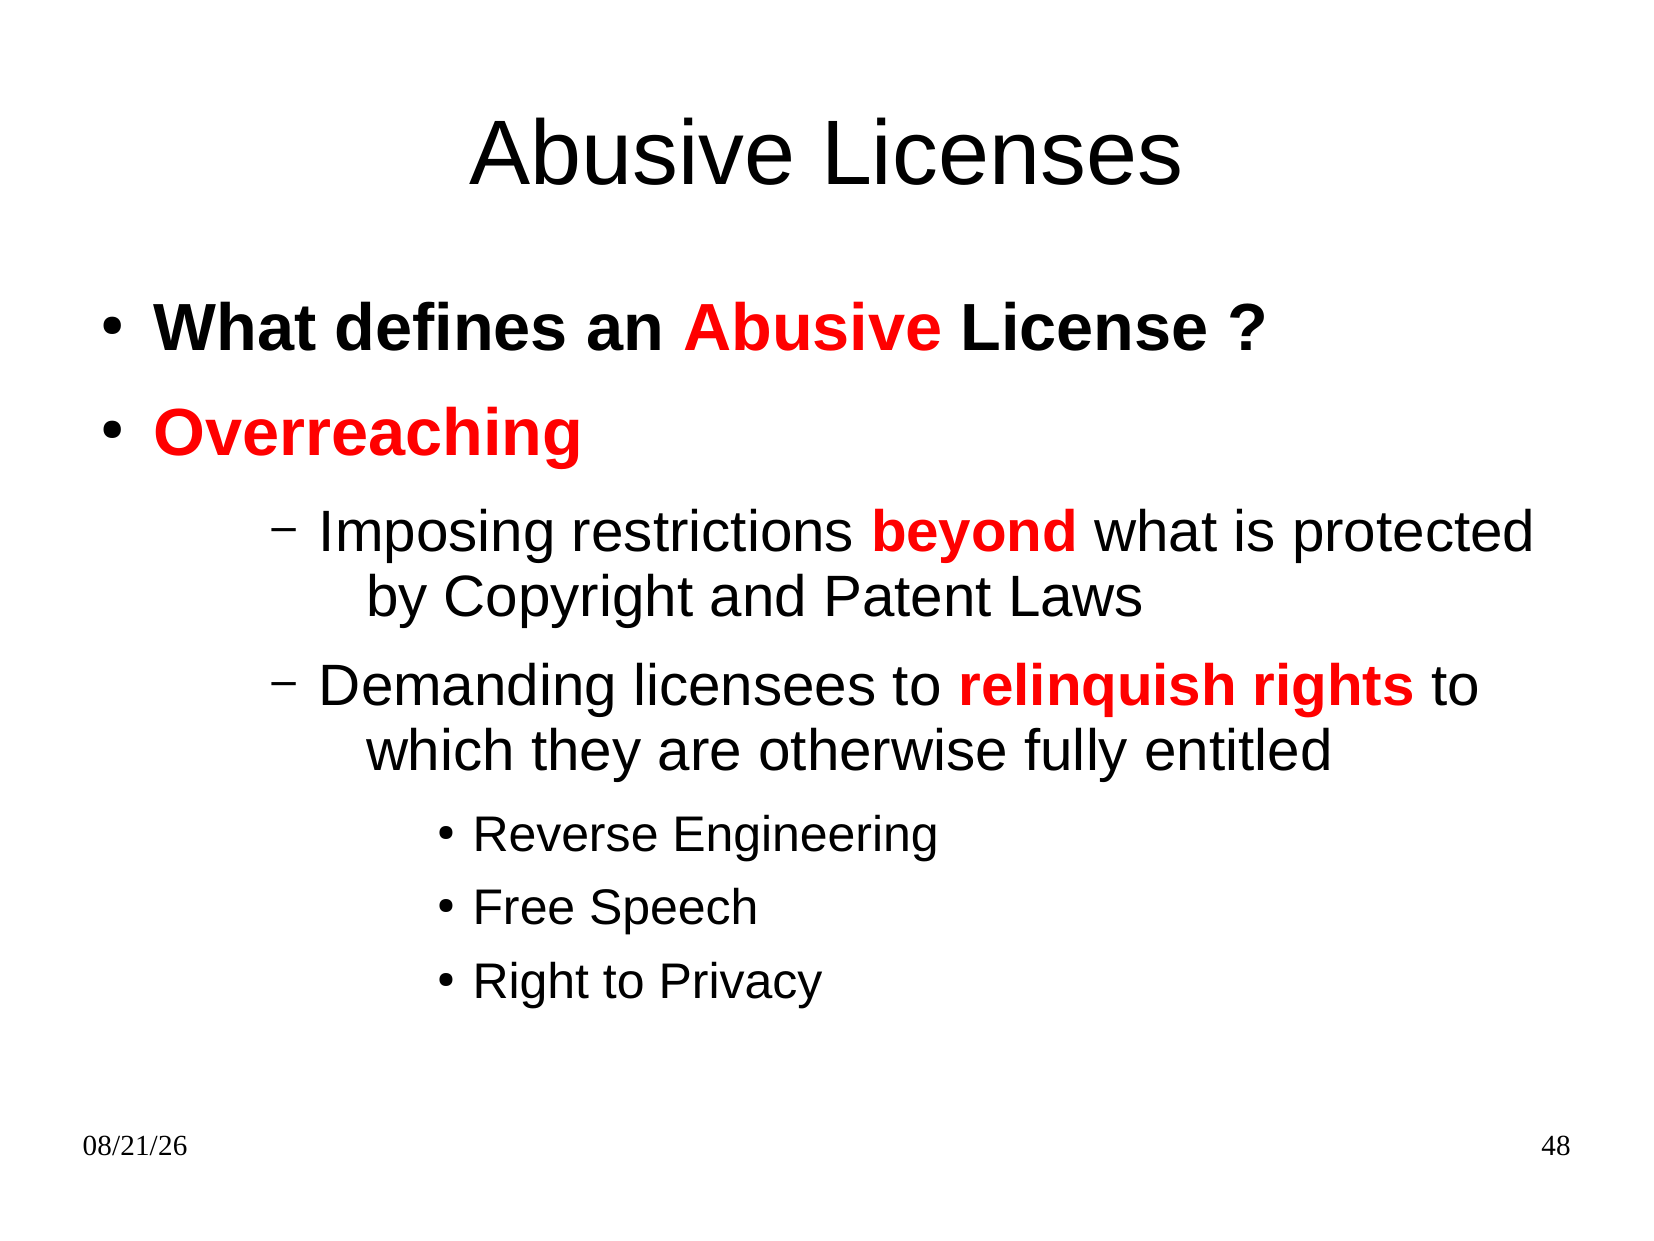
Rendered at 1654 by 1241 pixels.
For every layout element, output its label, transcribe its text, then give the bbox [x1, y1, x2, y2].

title Abusive Licenses [82, 49, 1571, 257]
list What defines an Abusive License ? Overreaching Imposing restrictions beyond what is protected by Copyright and Patent Laws Demanding licensees to relinquish rights to which they are otherwise fully entitled Reverse Engineering Free Speech Right to Privacy [82, 290, 1571, 1094]
